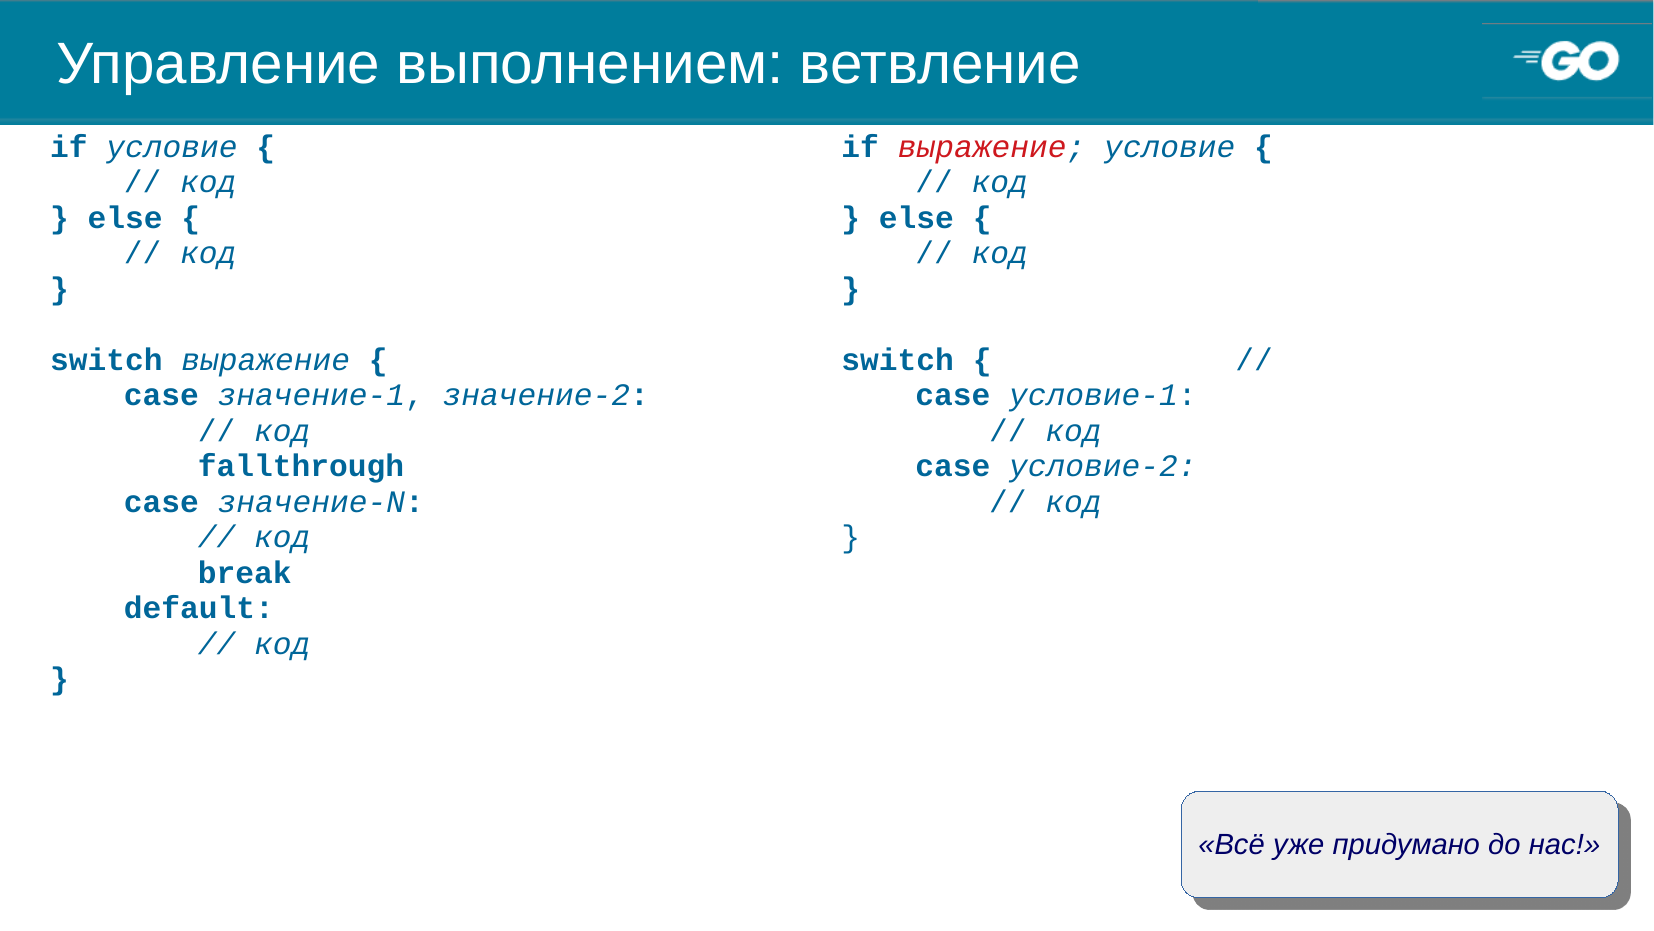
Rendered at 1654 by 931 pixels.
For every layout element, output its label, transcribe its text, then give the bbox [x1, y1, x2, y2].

text_box if условие { // код } else { // код } switch выражение { case значение-1, значение-2: // код fallthrough case значение-N: // код break default: // код } [35, 124, 826, 898]
text_box Управление выполнением: ветвление [41, 23, 1495, 104]
text_box «Всё уже придумано до нас!» [1181, 791, 1619, 898]
text_box if выражение; условие { // код } else { // код } switch { // case условие-1: // код case условие-2: // код } [826, 124, 1601, 898]
picture [1542, 41, 1619, 81]
